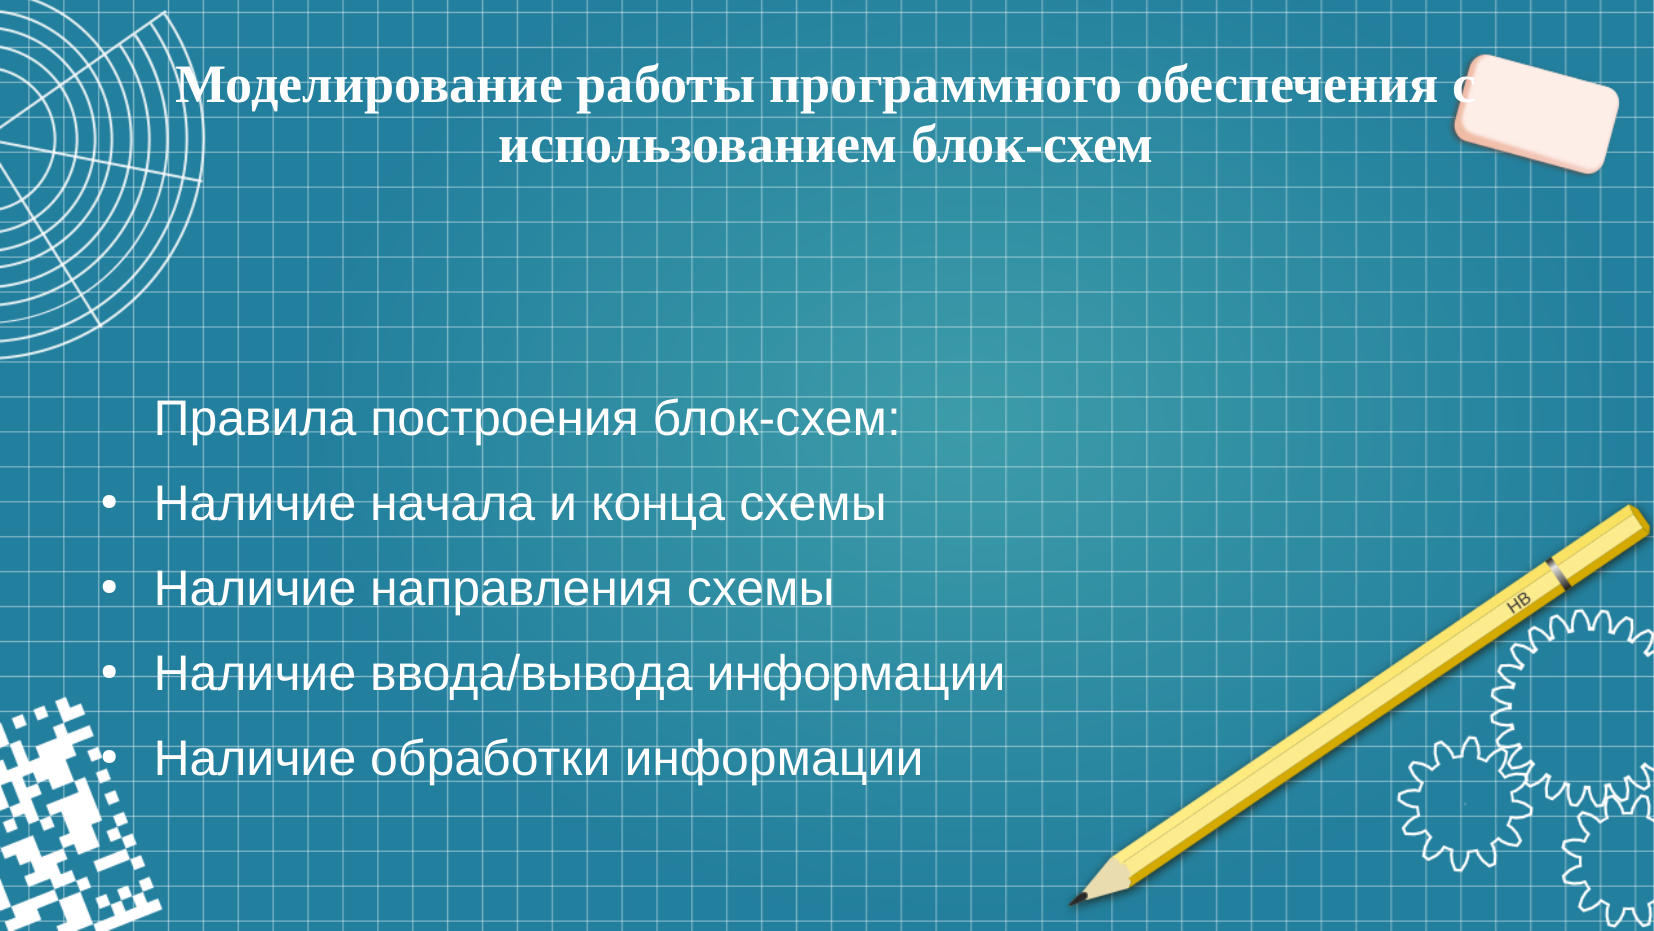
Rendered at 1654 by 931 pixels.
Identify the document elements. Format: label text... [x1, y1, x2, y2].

title Моделирование работы программного обеспечения с использованием блок-схем [82, 37, 1571, 193]
list Правила построения блок-схем: Наличие начала и конца схемы Наличие направления схемы Наличие ввода/вывода информации Наличие обработки информации [82, 389, 1571, 842]
picture [0, 0, 1654, 931]
